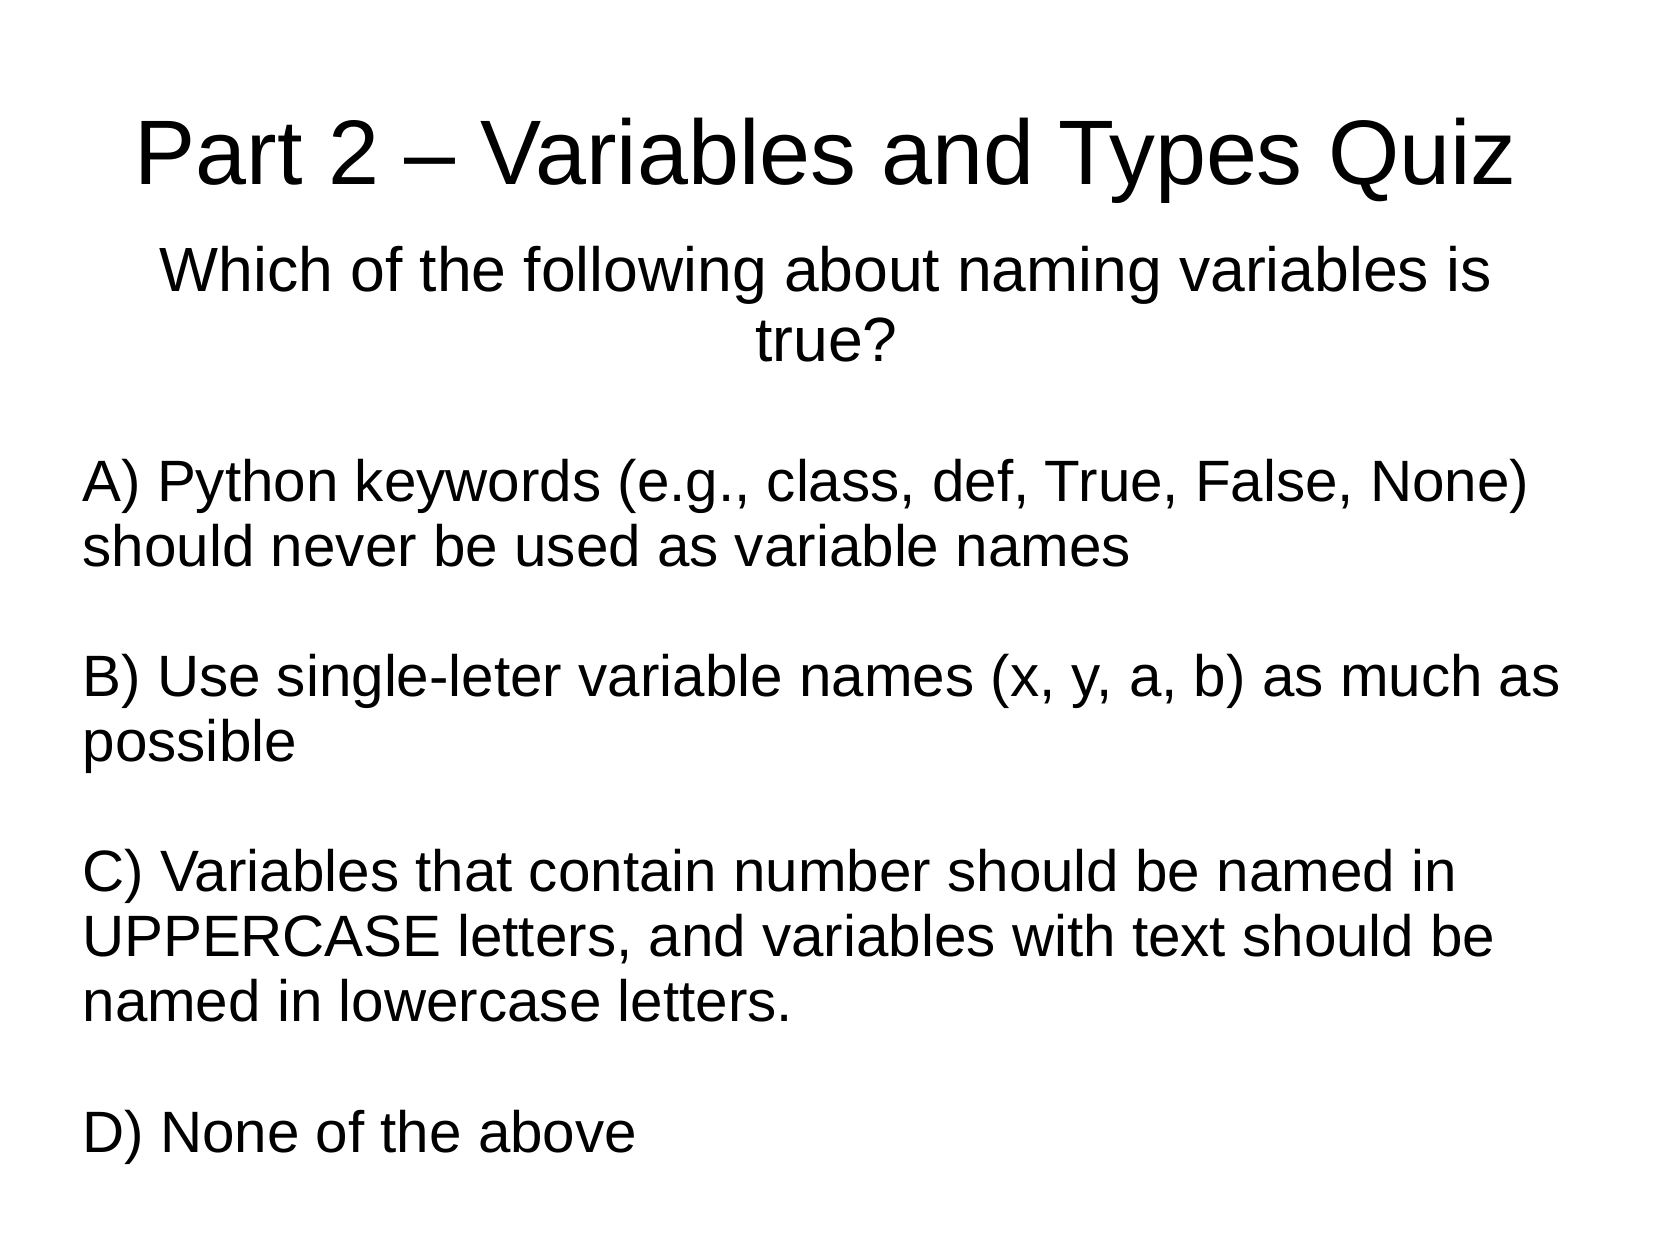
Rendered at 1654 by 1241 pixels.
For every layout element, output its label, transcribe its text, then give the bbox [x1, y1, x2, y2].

subtitle Which of the following about naming variables is true? A) Python keywords (e.g., class, def, True, False, None) should never be used as variable names B) Use single-leter variable names (x, y, a, b) as much as possible C) Variables that contain number should be named in UPPERCASE letters, and variables with text should be named in lowercase letters. D) None of the above [82, 236, 1571, 1163]
title Part 2 – Variables and Types Quiz [82, 49, 1571, 236]
